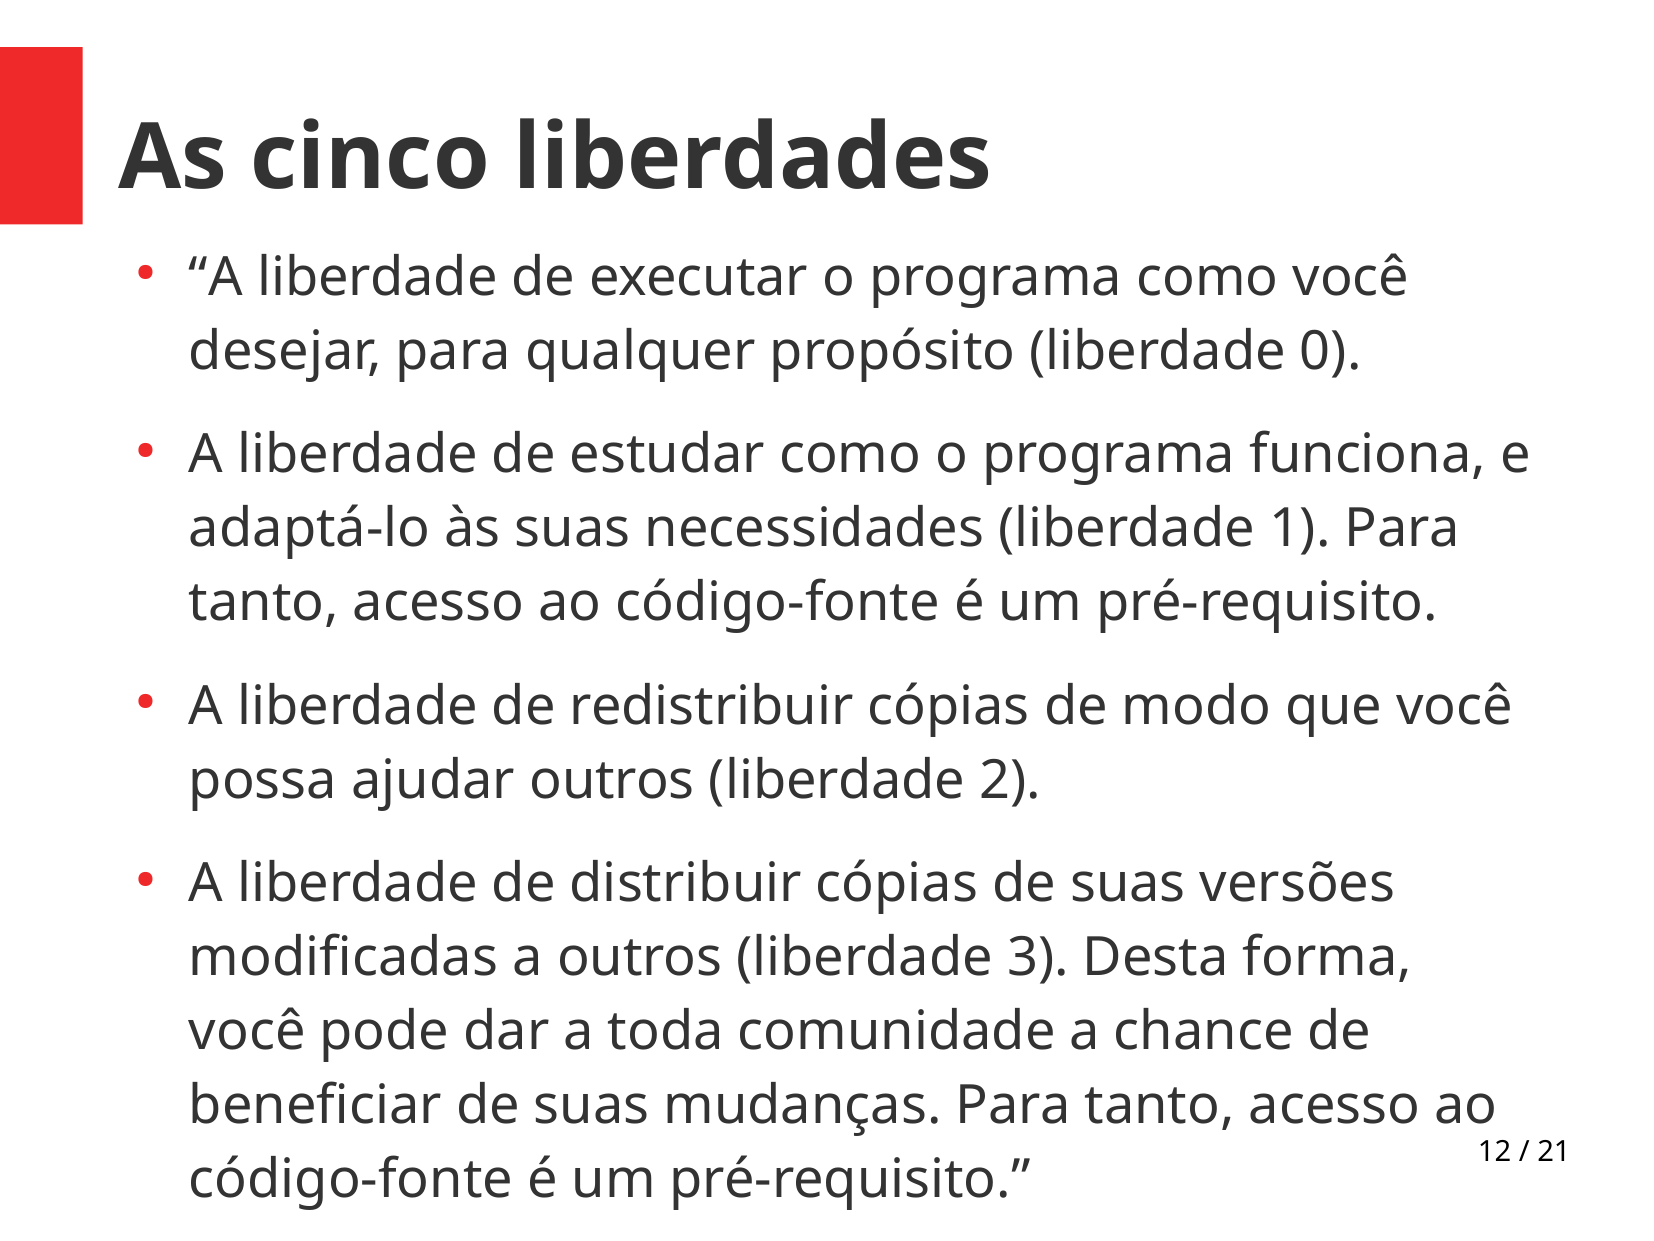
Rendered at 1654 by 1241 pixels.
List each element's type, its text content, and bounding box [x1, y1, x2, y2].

title As cinco liberdades [118, 49, 1571, 257]
list “A liberdade de executar o programa como você desejar, para qualquer propósito (liberdade 0). A liberdade de estudar como o programa funciona, e adaptá-lo às suas necessidades (liberdade 1). Para tanto, acesso ao código-fonte é um pré-requisito. A liberdade de redistribuir cópias de modo que você possa ajudar outros (liberdade 2). A liberdade de distribuir cópias de suas versões modificadas a outros (liberdade 3). Desta forma, você pode dar a toda comunidade a chance de beneficiar de suas mudanças. Para tanto, acesso ao código-fonte é um pré-requisito.” https://www.gnu.org/philosophy/free-sw.pt-br.html#four-freedoms [118, 237, 1536, 957]
